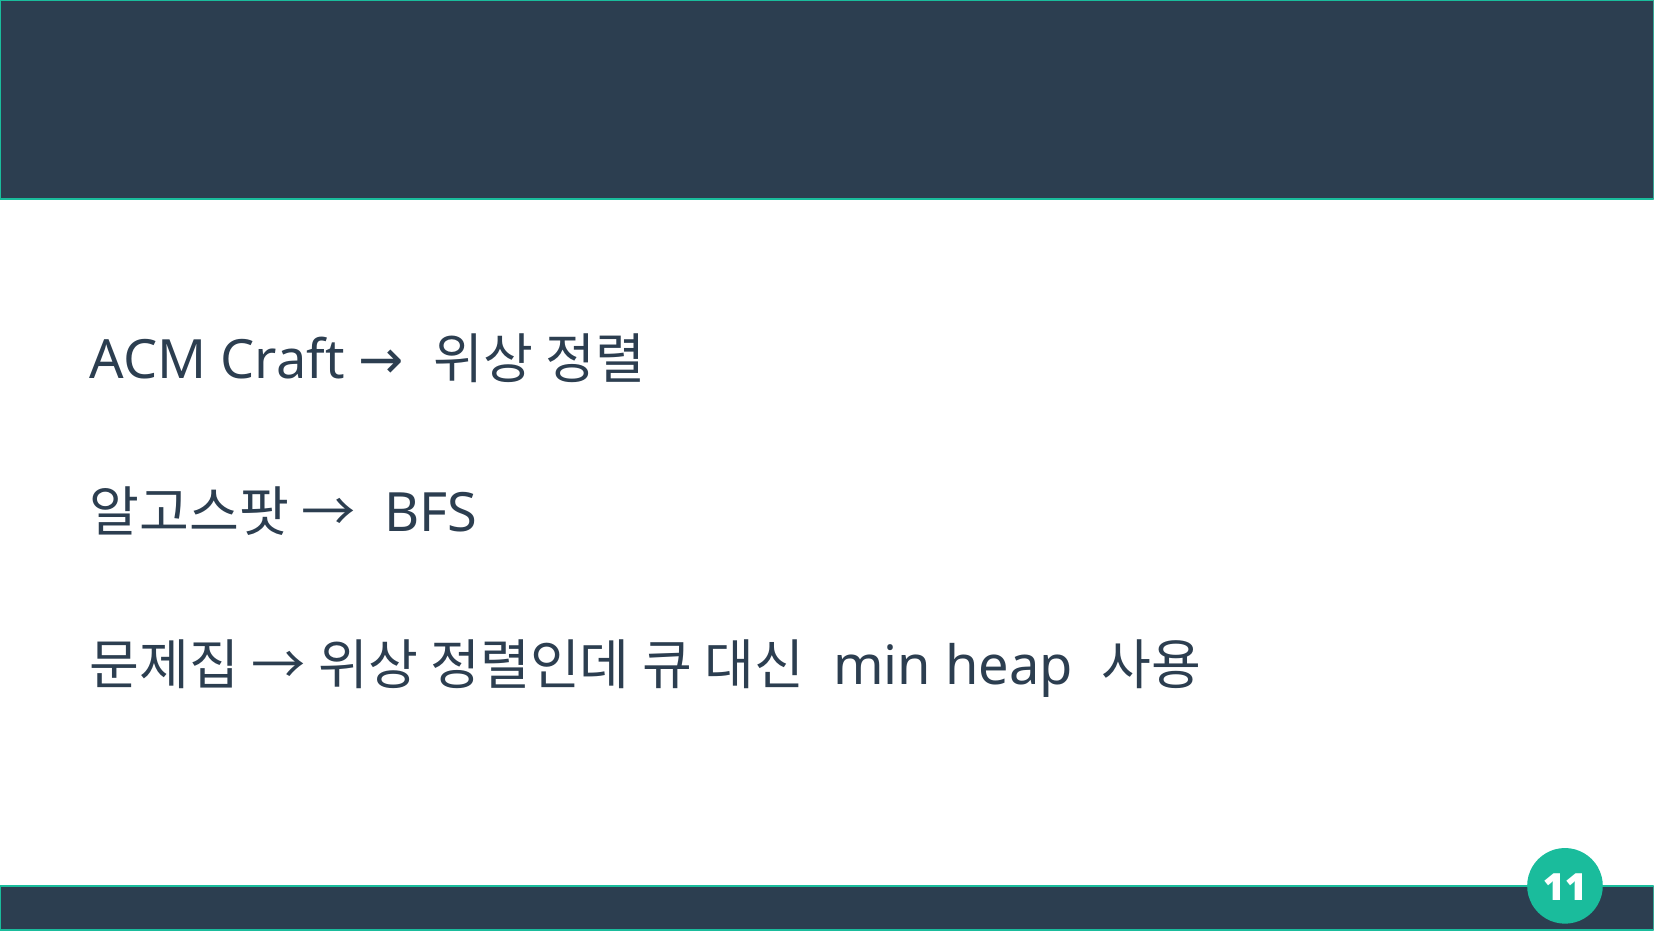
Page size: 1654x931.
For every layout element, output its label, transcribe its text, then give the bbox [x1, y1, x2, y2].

text_box ACM Craft → 위상 정렬 알고스팟 → BFS 문제집 → 위상 정렬인데 큐 대신 min heap 사용 [75, 308, 1216, 709]
